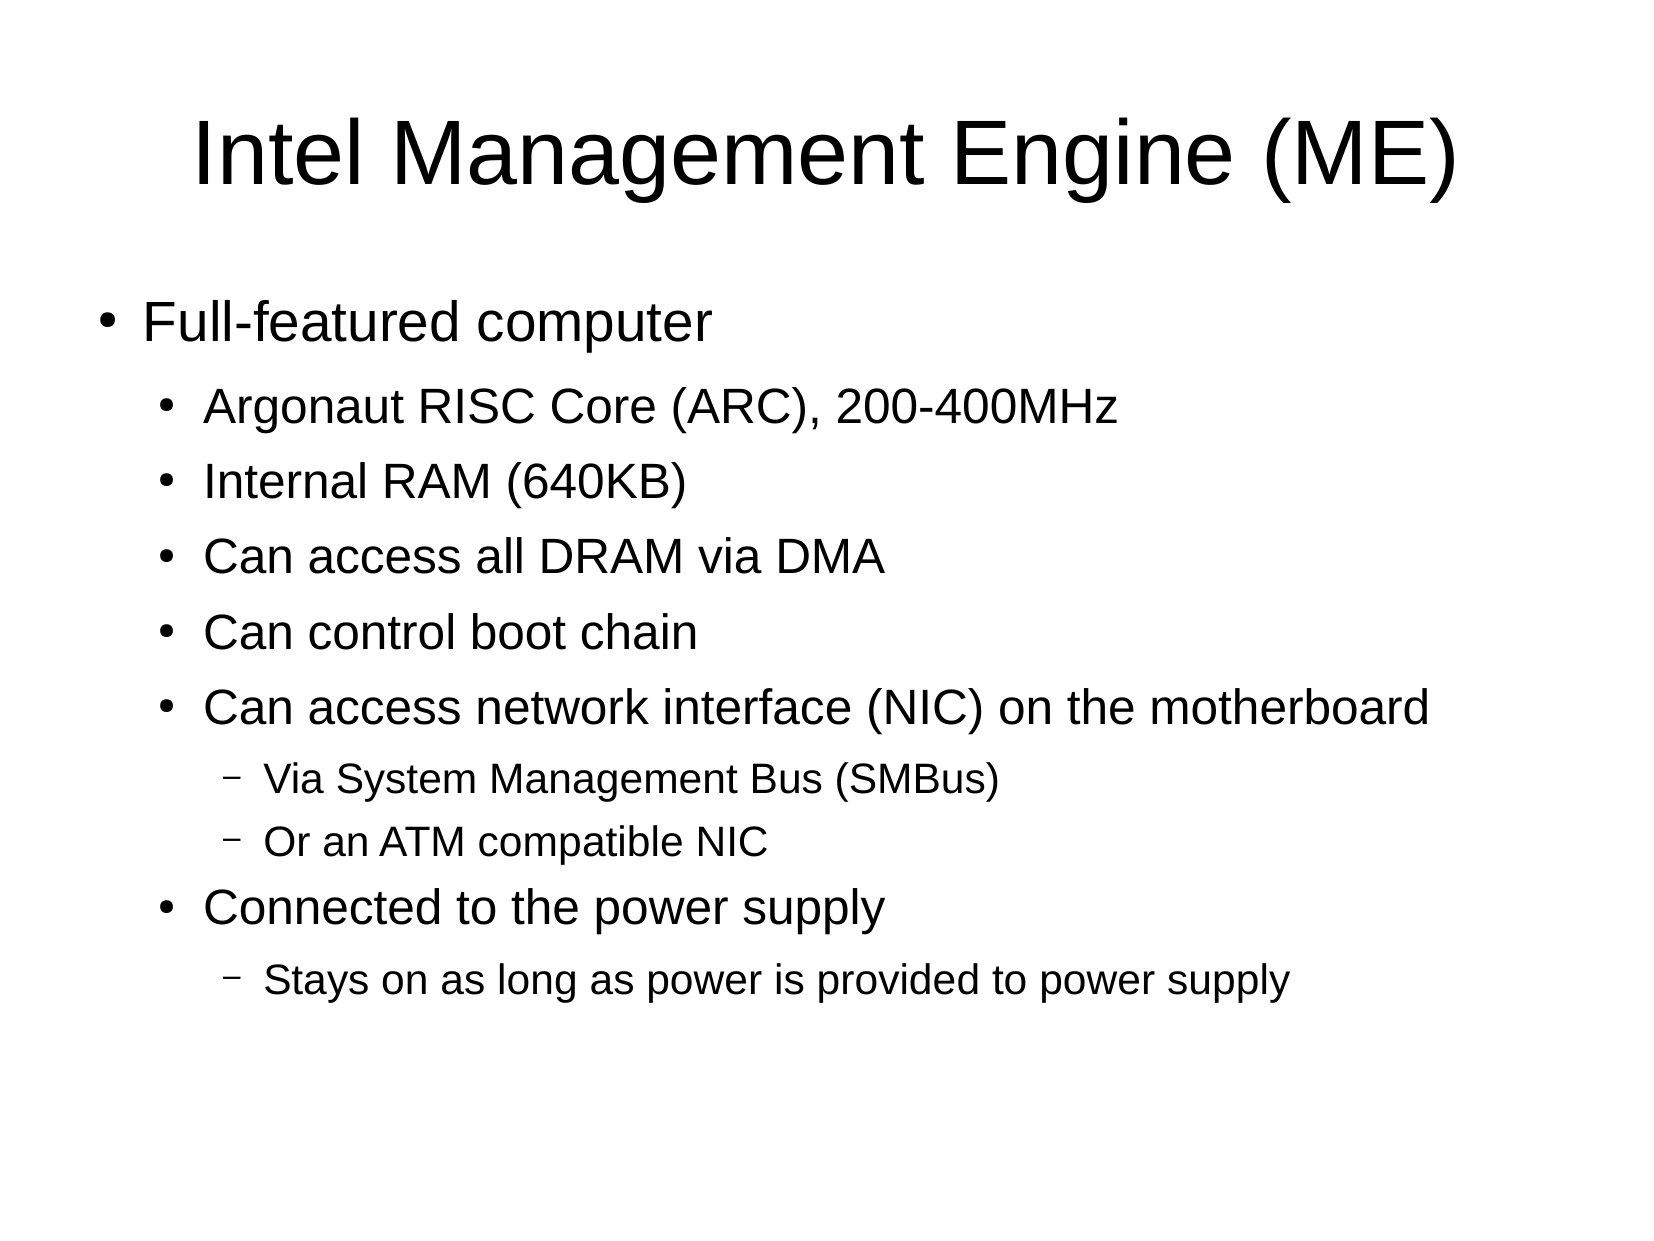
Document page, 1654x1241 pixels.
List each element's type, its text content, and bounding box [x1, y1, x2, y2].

list Full-featured computer Argonaut RISC Core (ARC), 200-400MHz Internal RAM (640KB) Can access all DRAM via DMA Can control boot chain Can access network interface (NIC) on the motherboard Via System Management Bus (SMBus) Or an ATM compatible NIC Connected to the power supply Stays on as long as power is provided to power supply [82, 290, 1571, 1010]
title Intel Management Engine (ME) [82, 49, 1571, 257]
